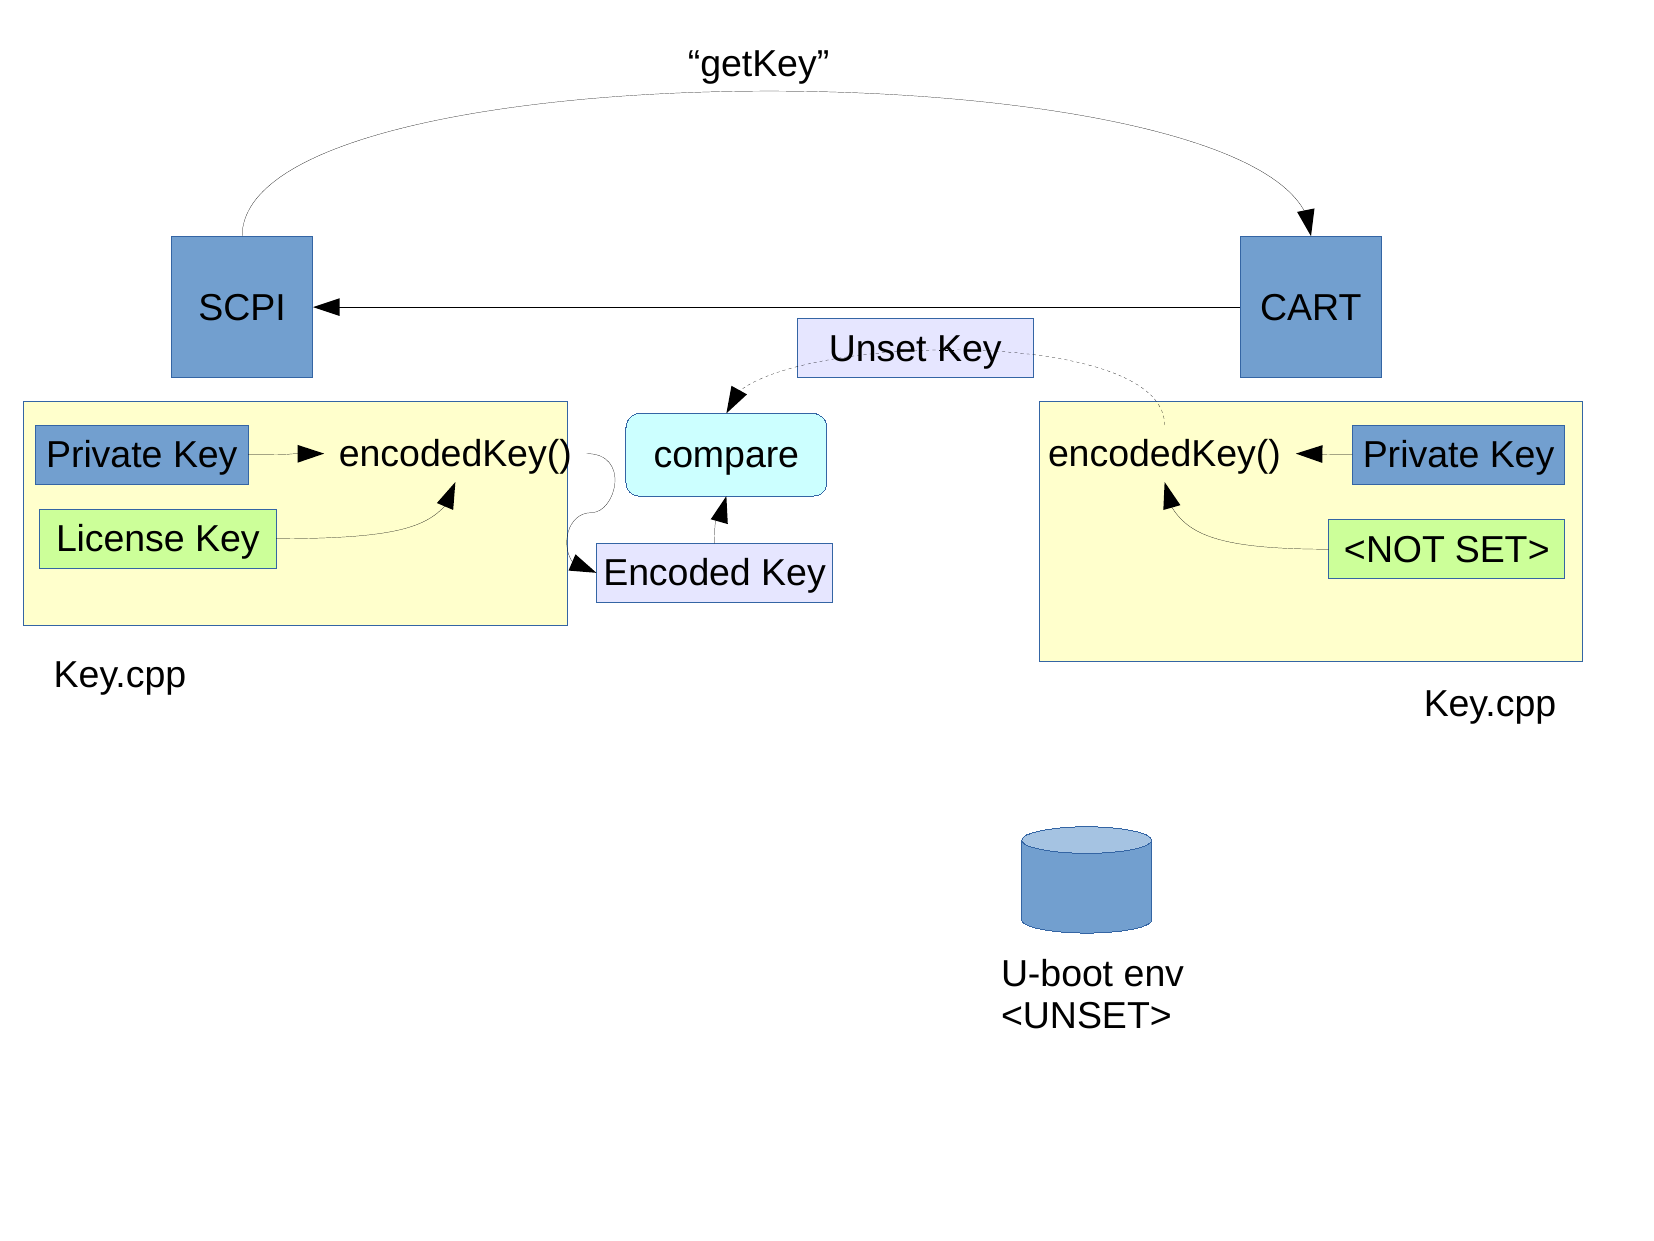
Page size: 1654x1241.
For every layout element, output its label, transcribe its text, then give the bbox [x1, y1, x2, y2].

text_box License Key [39, 509, 277, 569]
text_box CART [1240, 236, 1382, 378]
text_box [1039, 401, 1583, 662]
text_box encodedKey() [324, 425, 587, 483]
text_box encodedKey() [1033, 425, 1296, 483]
text_box SCPI [171, 236, 313, 378]
text_box U-boot env <UNSET> [986, 944, 1199, 1044]
text_box compare [625, 413, 827, 497]
text_box Key.cpp [1408, 675, 1571, 733]
text_box “getKey” [673, 35, 845, 93]
text_box <NOT SET> [1328, 519, 1565, 579]
text_box Private Key [1352, 425, 1565, 485]
text_box Key.cpp [38, 645, 201, 703]
text_box Encoded Key [596, 543, 833, 603]
text_box Private Key [35, 425, 249, 485]
text_box [1021, 841, 1152, 934]
text_box [23, 401, 568, 626]
text_box Unset Key [797, 318, 1034, 378]
